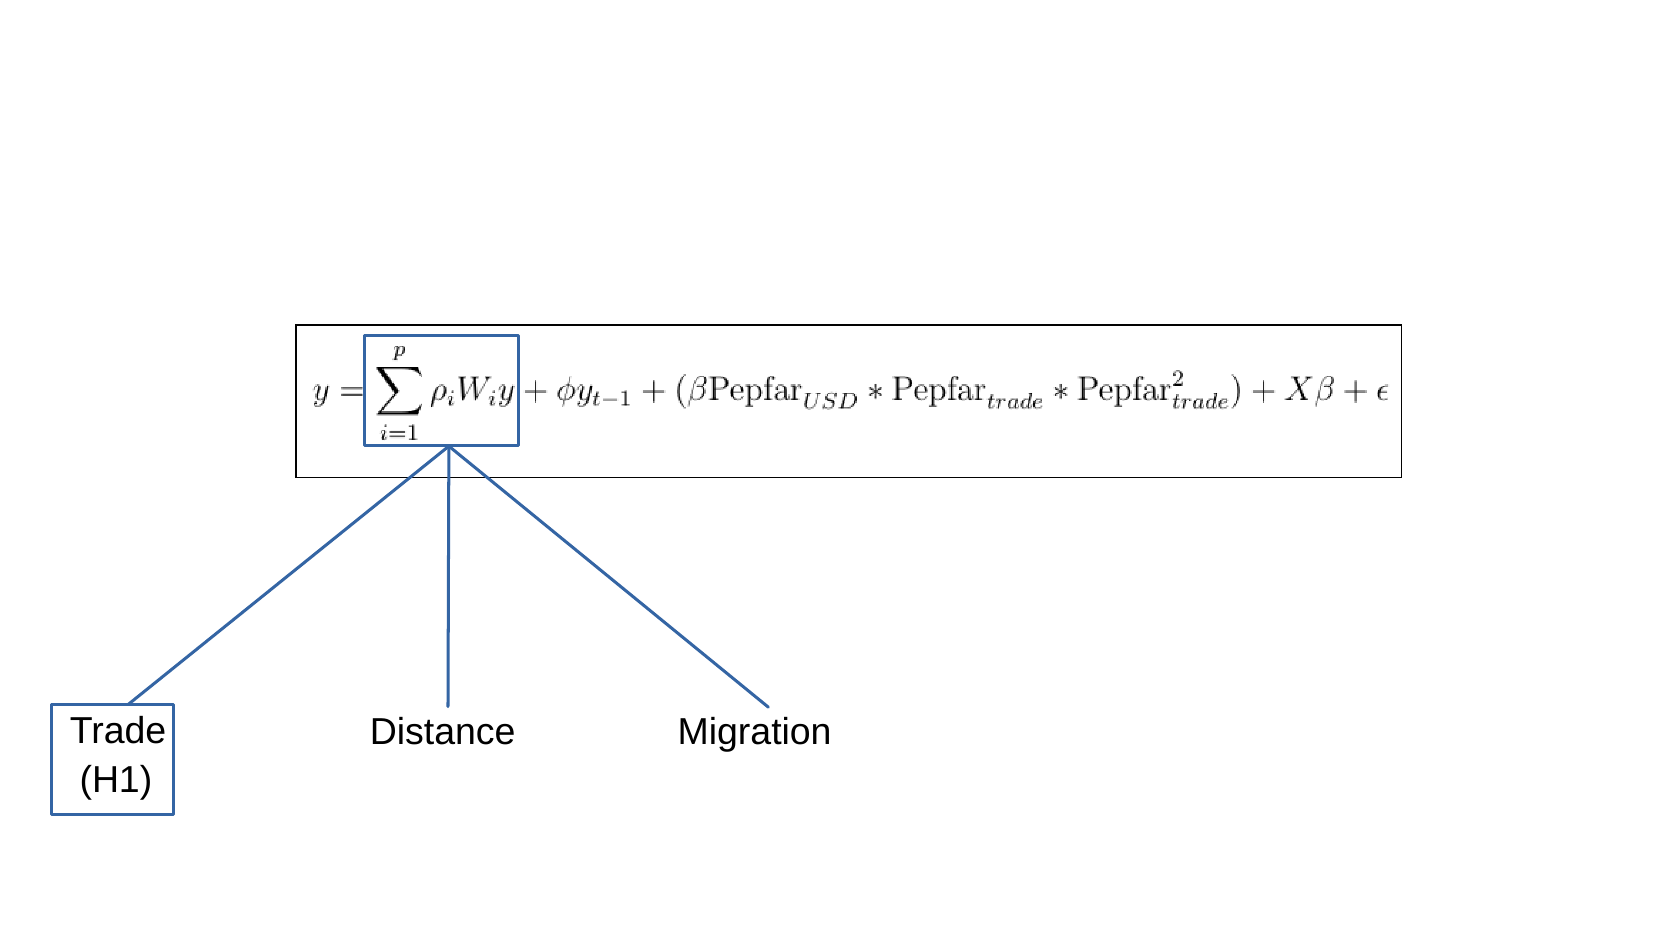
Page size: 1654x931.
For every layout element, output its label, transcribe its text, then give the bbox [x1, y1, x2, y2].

picture [295, 324, 1402, 478]
text_box Distance [355, 703, 543, 764]
text_box Migration [662, 702, 888, 761]
text_box (H1) [58, 751, 172, 811]
picture [366, 337, 517, 444]
text_box Trade [55, 706, 172, 759]
text_box Trade [55, 702, 206, 759]
picture [413, 451, 447, 478]
picture [451, 451, 484, 478]
